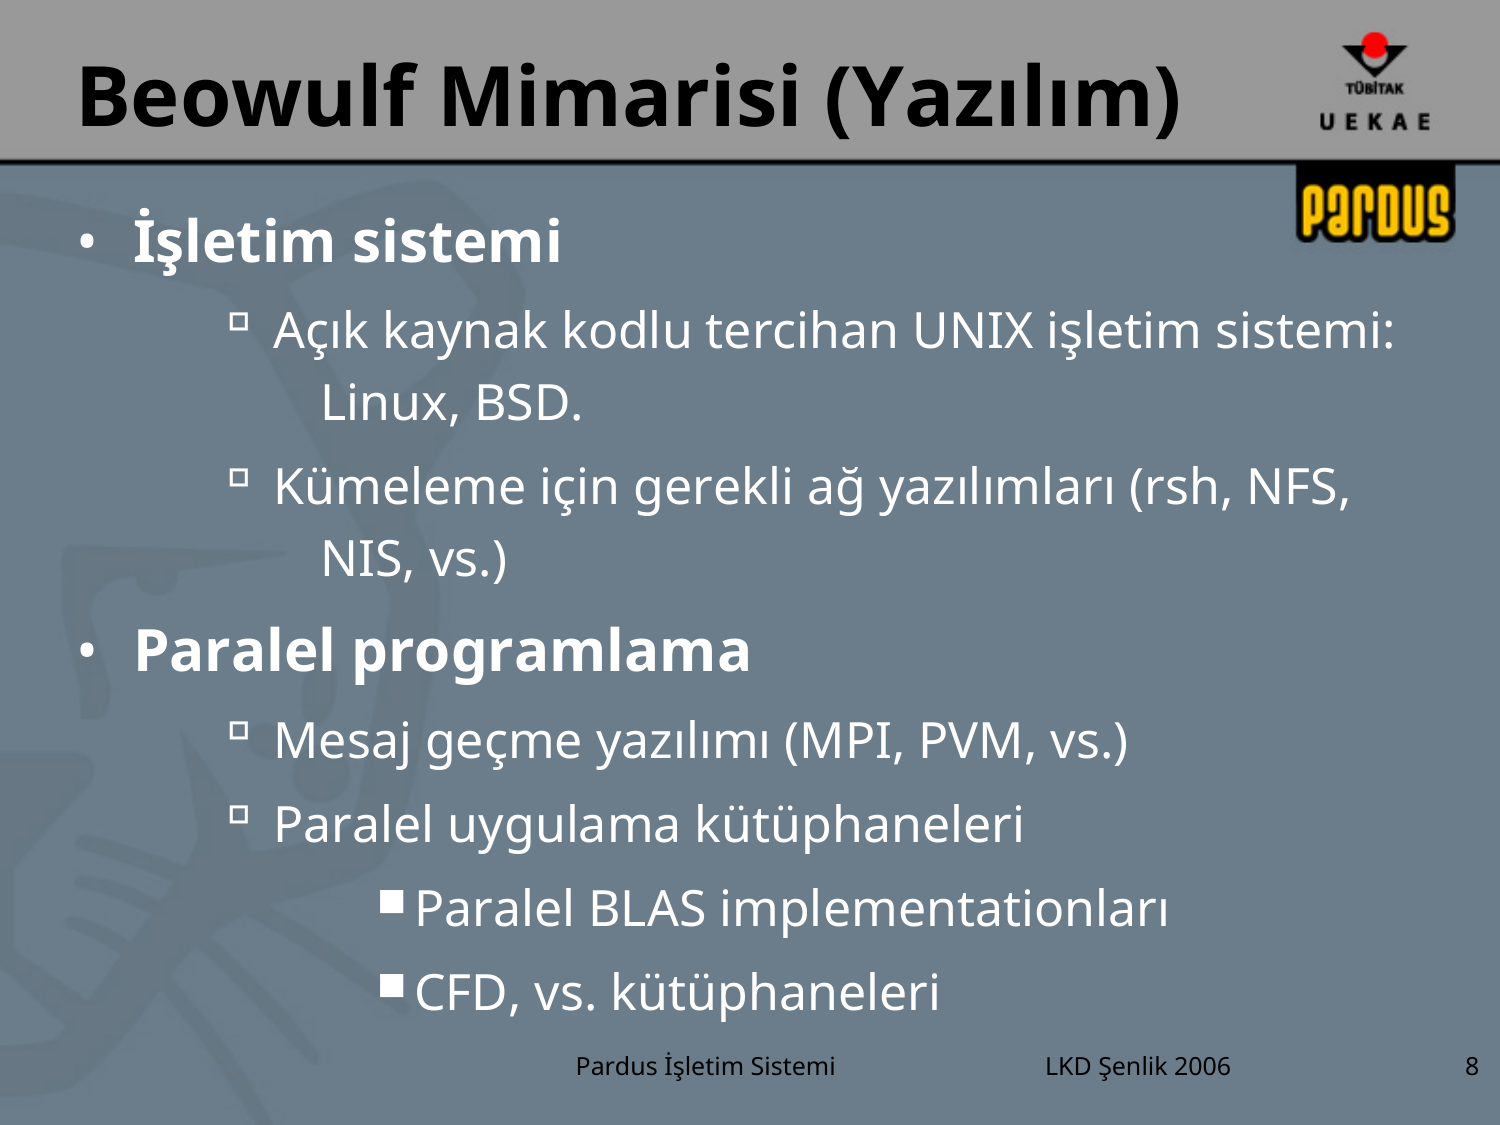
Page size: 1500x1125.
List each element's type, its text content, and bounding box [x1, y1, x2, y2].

list İşletim sistemi Açık kaynak kodlu tercihan UNIX işletim sistemi: Linux, BSD. Kümeleme için gerekli ağ yazılımları (rsh, NFS, NIS, vs.) Paralel programlama Mesaj geçme yazılımı (MPI, PVM, vs.) Paralel uygulama kütüphaneleri Paralel BLAS implementationları CFD, vs. kütüphaneleri [76, 196, 1447, 939]
picture [0, 0, 1500, 1125]
title Beowulf Mimarisi (Yazılım) [75, 0, 1282, 196]
